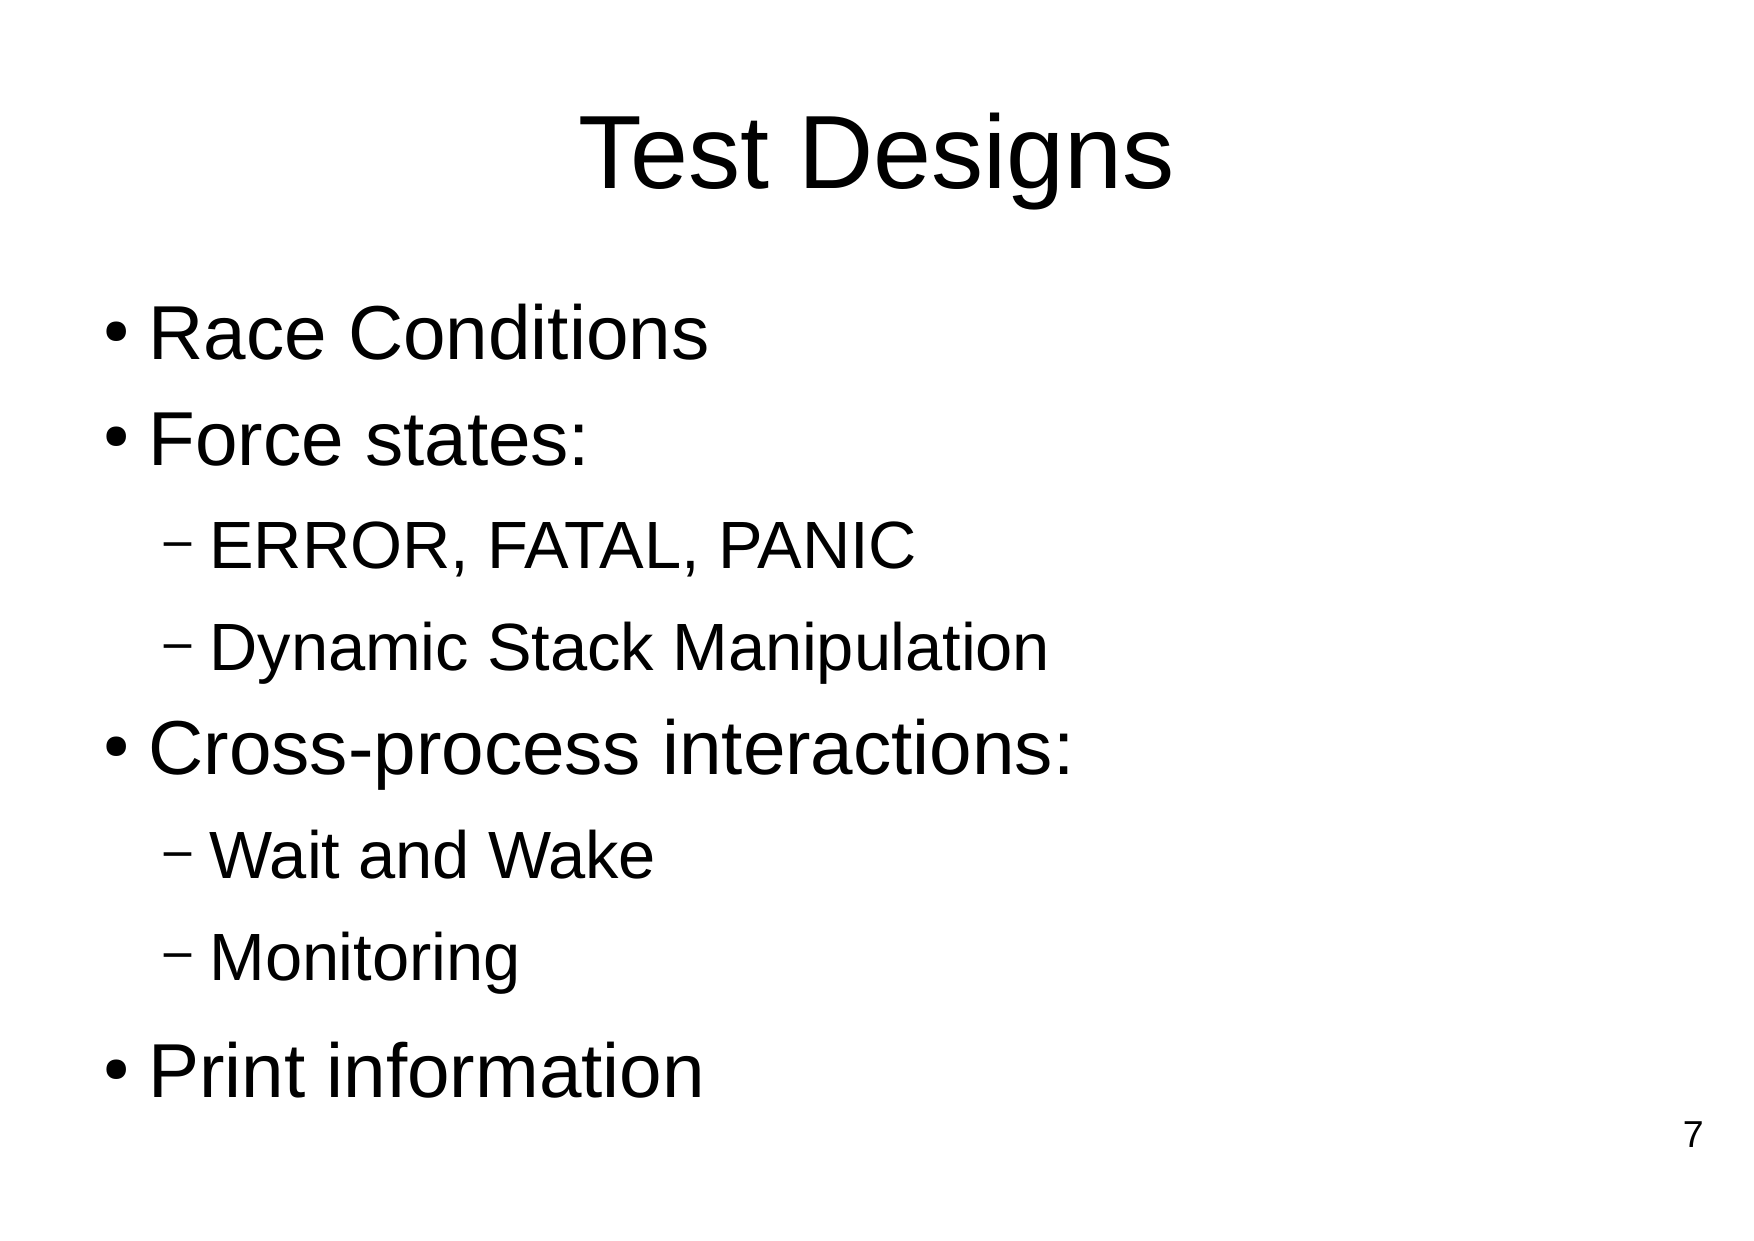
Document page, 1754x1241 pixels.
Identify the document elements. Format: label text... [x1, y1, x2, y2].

list Race Conditions Force states: ERROR, FATAL, PANIC Dynamic Stack Manipulation Cross-process interactions: Wait and Wake Monitoring Print information [87, 290, 1667, 1120]
text_box <number> [1447, 1106, 1719, 1201]
title Test Designs [87, 49, 1667, 257]
